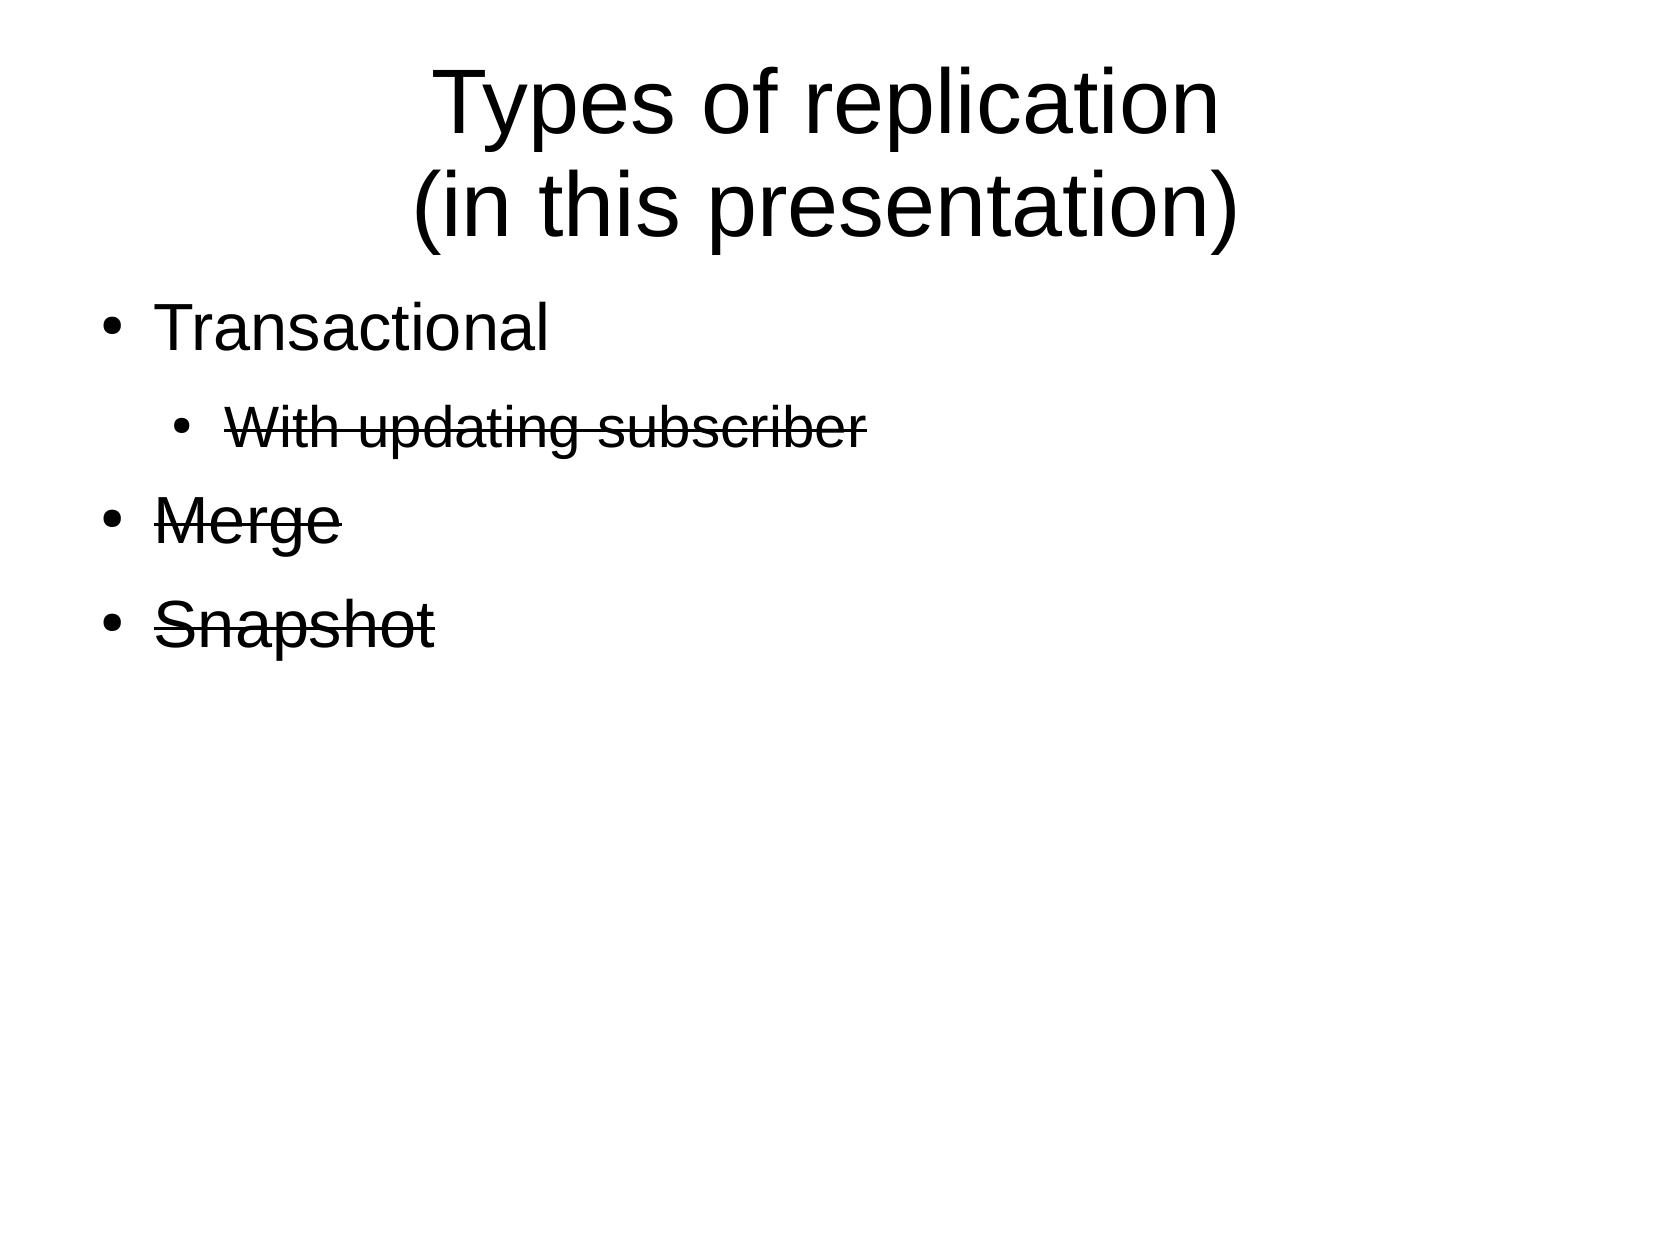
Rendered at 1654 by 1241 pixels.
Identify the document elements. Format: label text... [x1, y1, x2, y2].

title Types of replication (in this presentation) [82, 49, 1571, 257]
list Transactional With updating subscriber Merge Snapshot [82, 290, 1571, 1109]
